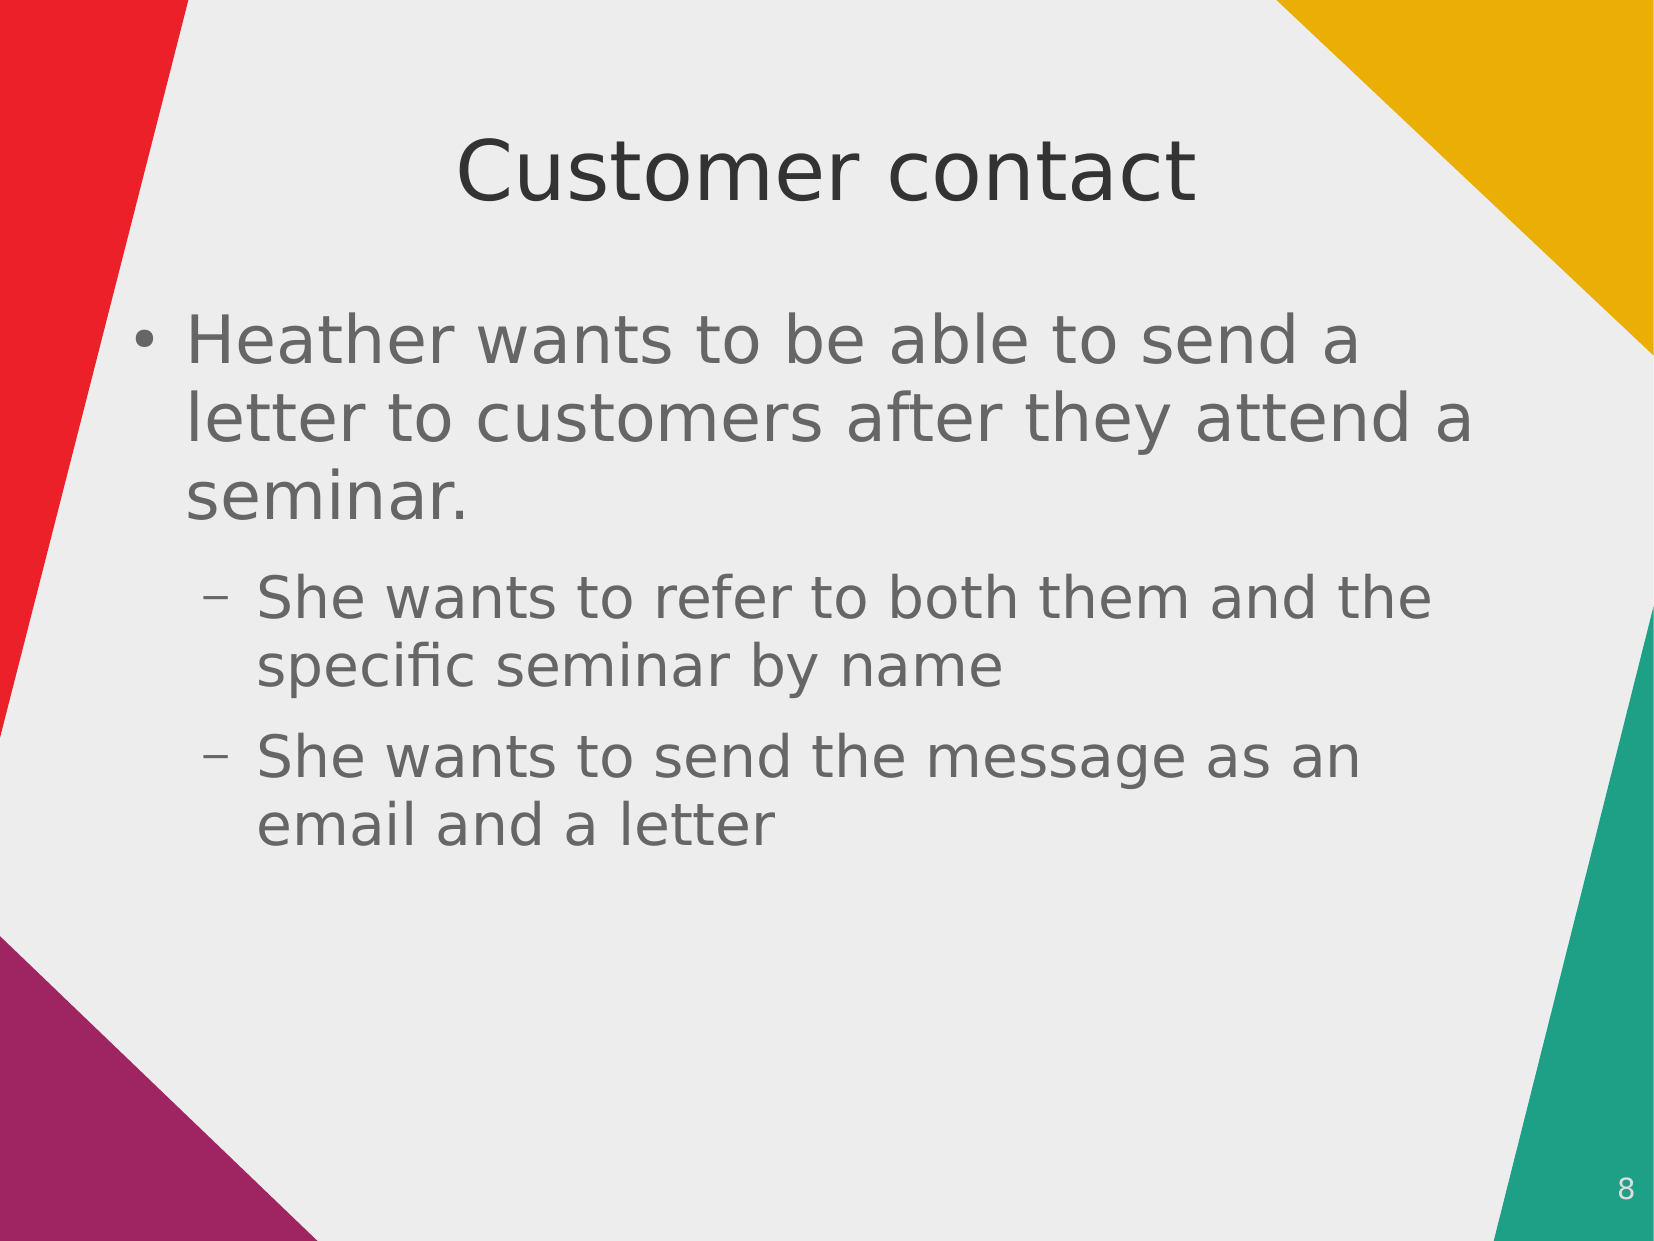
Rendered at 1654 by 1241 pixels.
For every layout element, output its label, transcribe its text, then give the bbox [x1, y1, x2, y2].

list Heather wants to be able to send a letter to customers after they attend a seminar. She wants to refer to both them and the specific seminar by name She wants to send the message as an email and a letter [114, 302, 1539, 1033]
title Customer contact [114, 73, 1539, 271]
